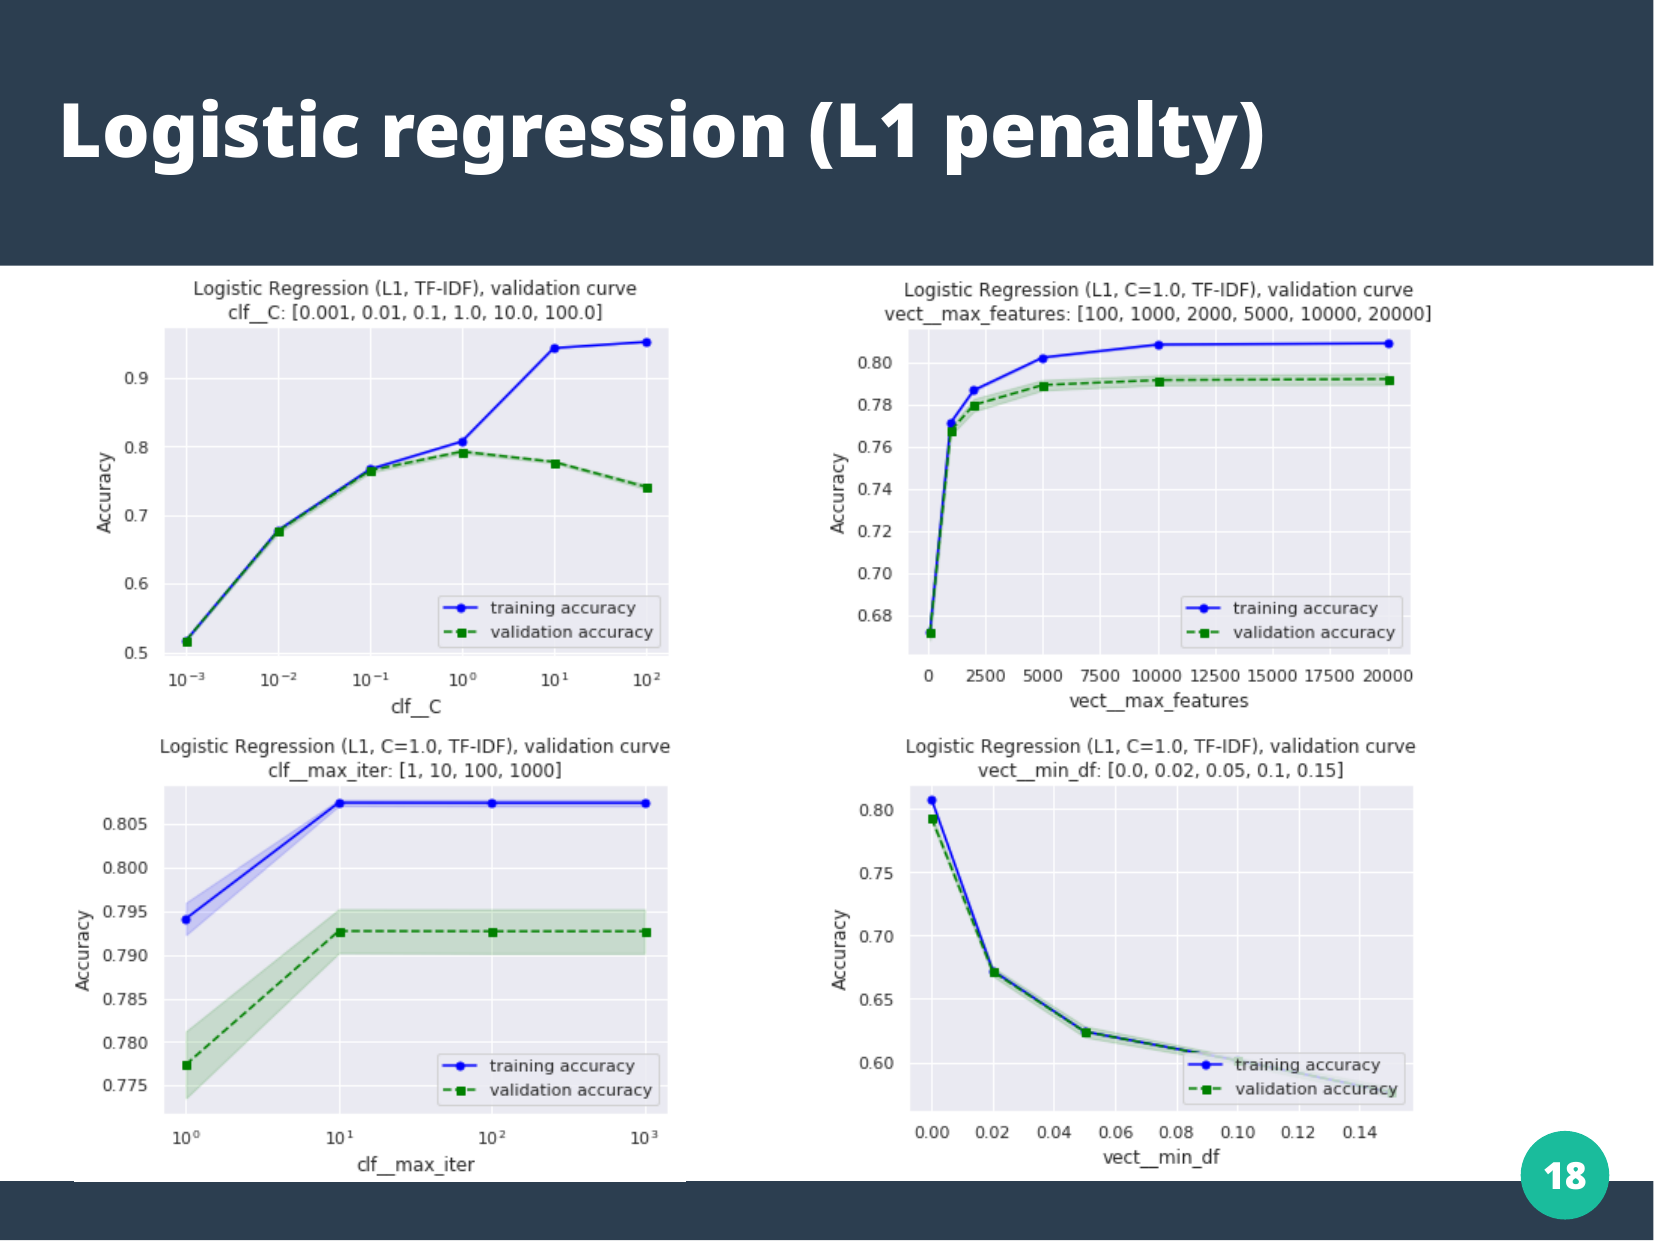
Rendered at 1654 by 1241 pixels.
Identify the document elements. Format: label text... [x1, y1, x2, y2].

picture [826, 732, 1430, 1173]
picture [74, 735, 686, 1182]
title Logistic regression (L1 penalty) [59, 49, 1595, 207]
picture [85, 271, 687, 721]
picture [814, 271, 1435, 721]
